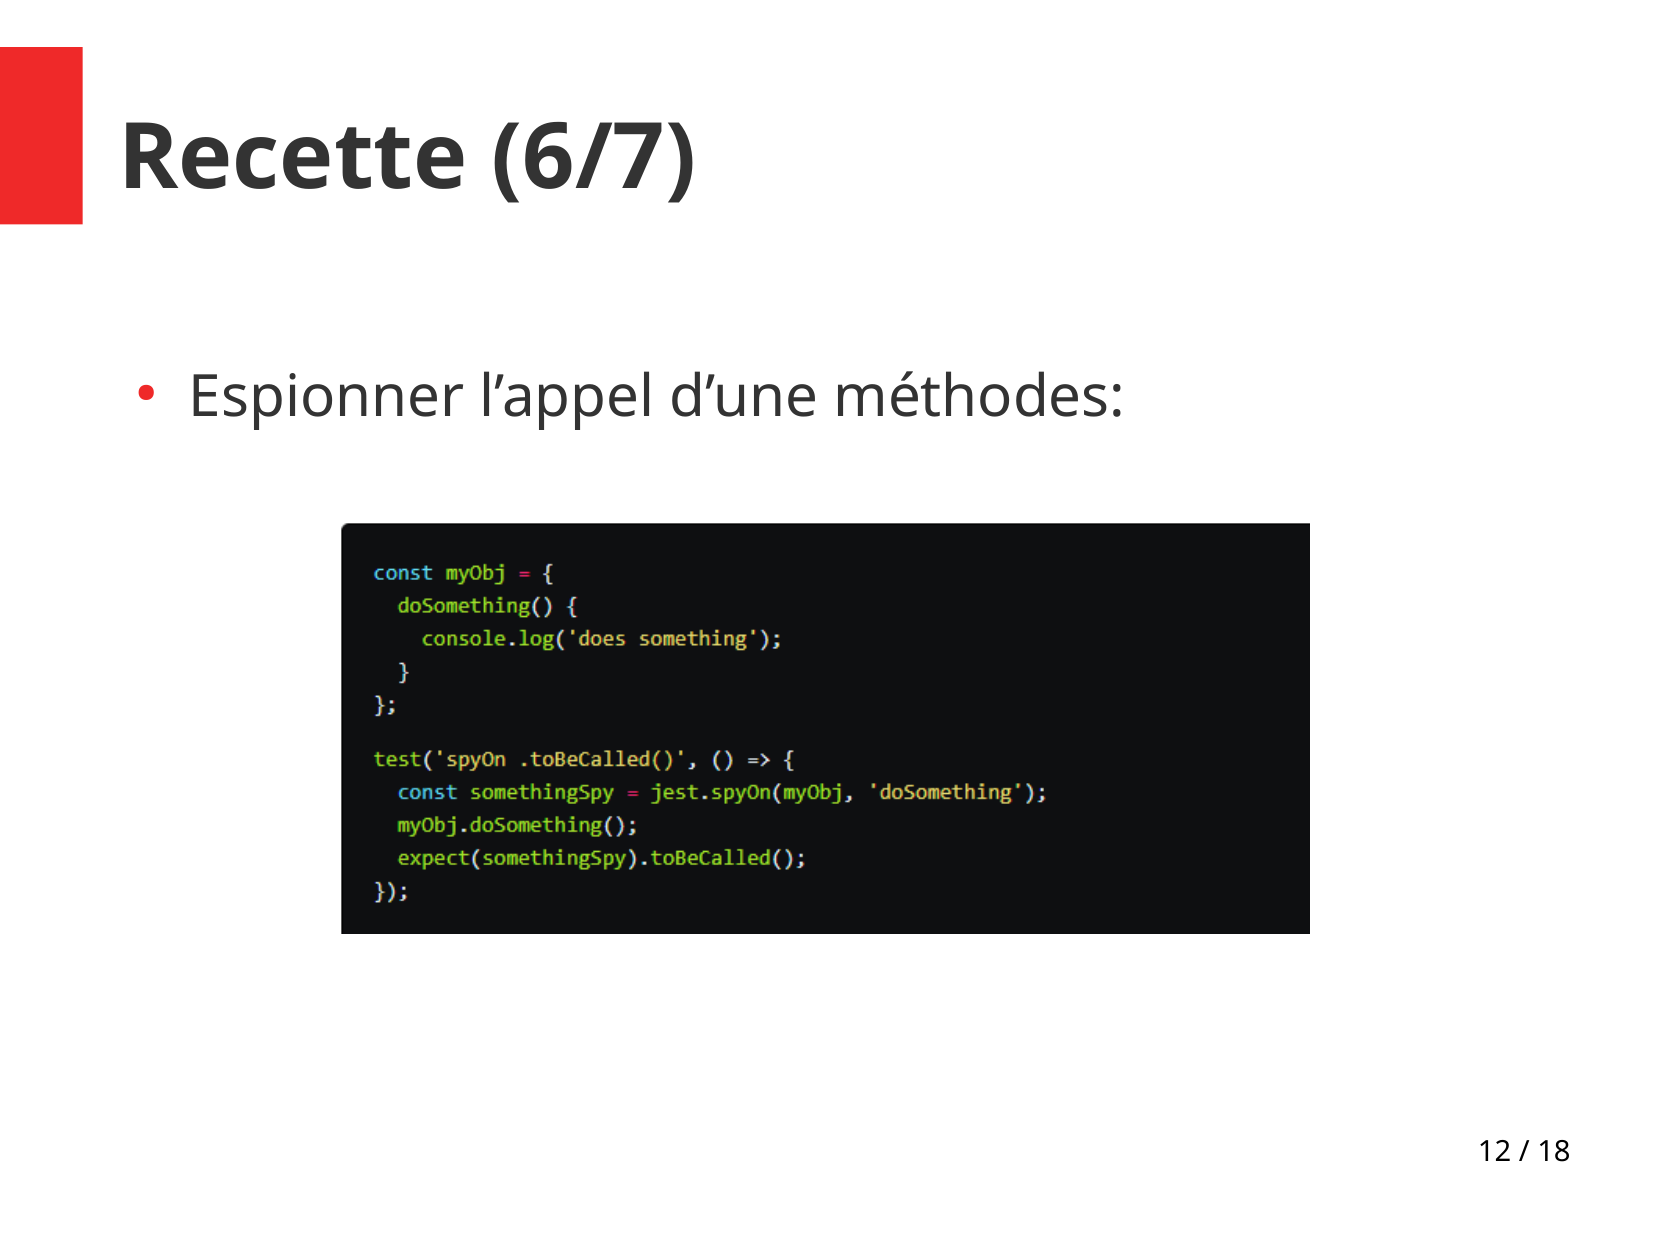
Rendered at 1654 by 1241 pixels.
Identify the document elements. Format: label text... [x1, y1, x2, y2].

picture [340, 522, 1310, 934]
list Espionner l’appel d’une méthodes: [118, 354, 1536, 1074]
title Recette (6/7) [118, 49, 1571, 257]
